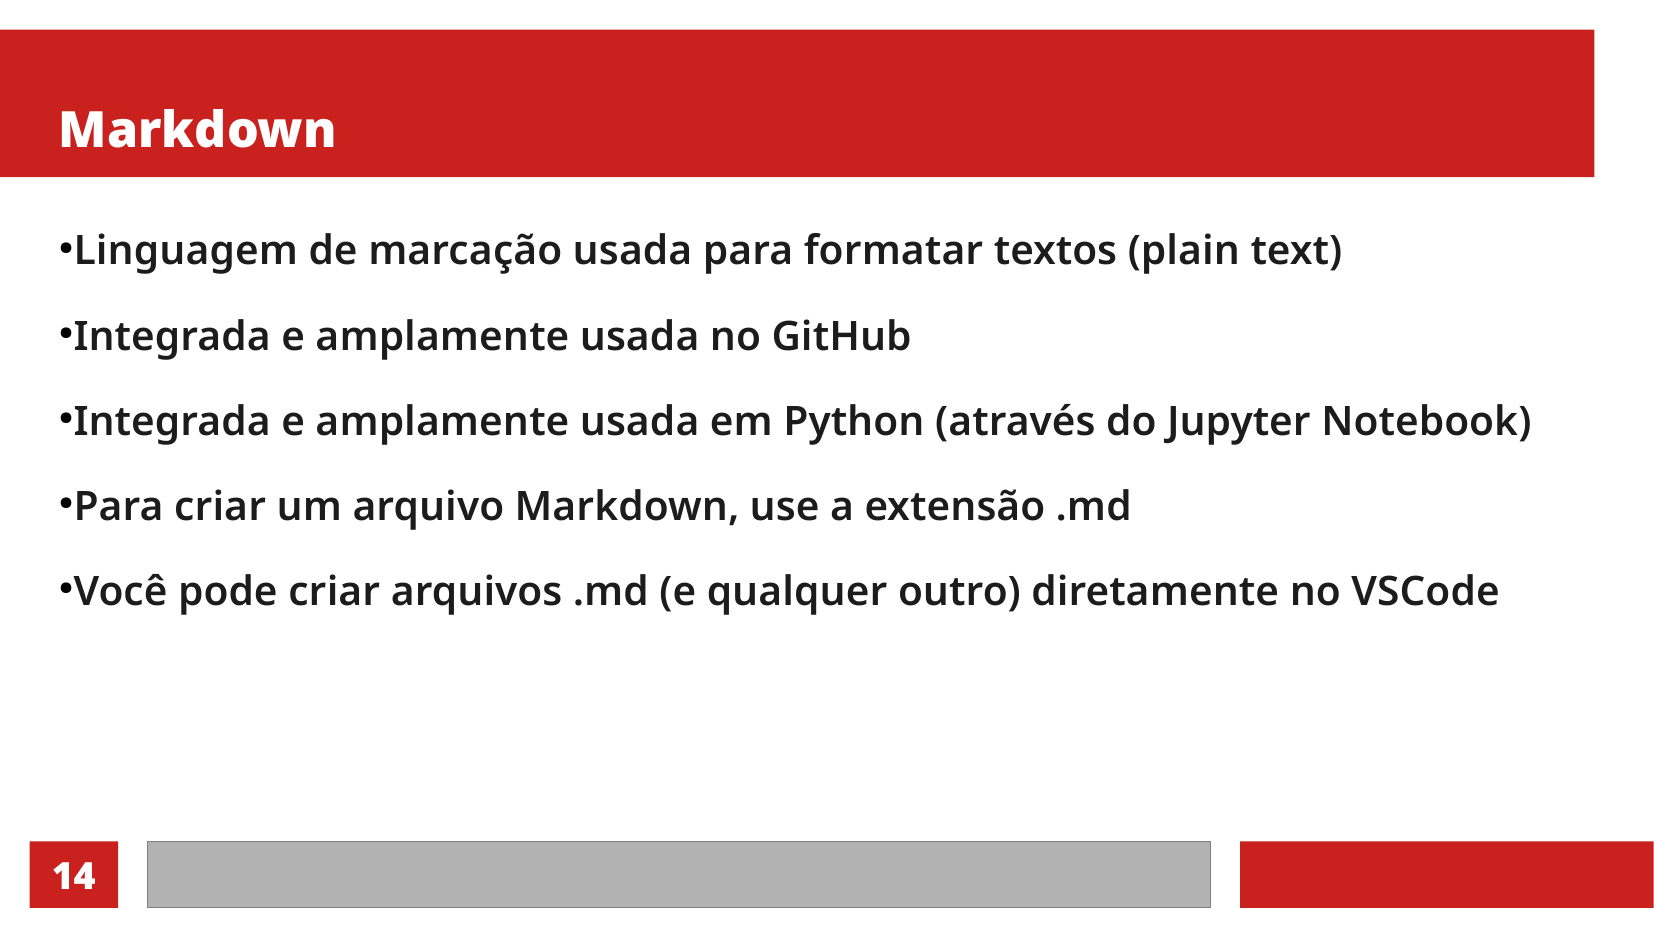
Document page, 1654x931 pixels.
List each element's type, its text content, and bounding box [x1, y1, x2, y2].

list Linguagem de marcação usada para formatar textos (plain text) Integrada e amplamente usada no GitHub Integrada e amplamente usada em Python (através do Jupyter Notebook) Para criar um arquivo Markdown, use a extensão .md Você pode criar arquivos .md (e qualquer outro) diretamente no VSCode [59, 221, 1565, 798]
title Markdown [59, 44, 1595, 163]
